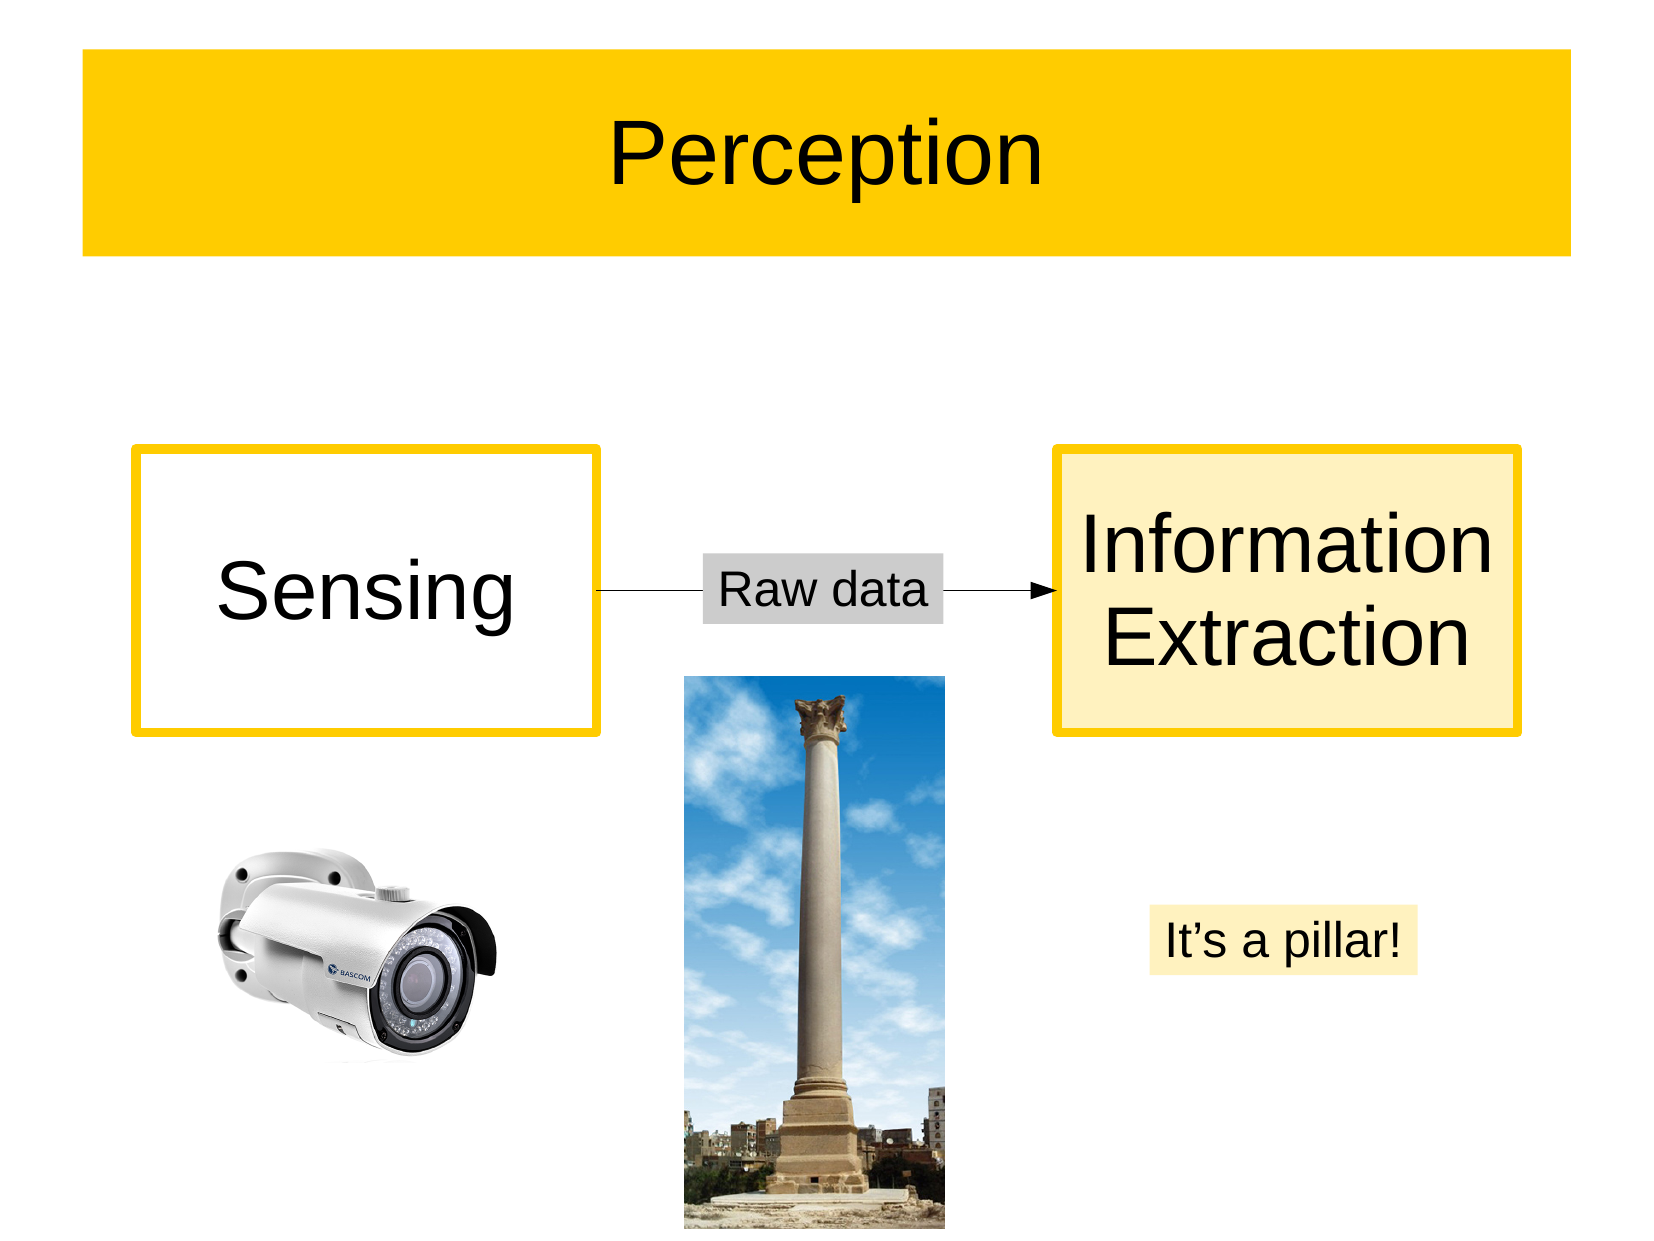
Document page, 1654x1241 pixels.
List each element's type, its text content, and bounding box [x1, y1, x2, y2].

text_box Raw data [702, 553, 944, 624]
picture [153, 826, 567, 1063]
text_box It’s a pillar! [1149, 904, 1418, 976]
picture [684, 676, 945, 1229]
text_box Sensing [135, 448, 597, 733]
list [82, 290, 1571, 1010]
title Perception [82, 49, 1571, 257]
text_box Information Extraction [1057, 448, 1518, 733]
